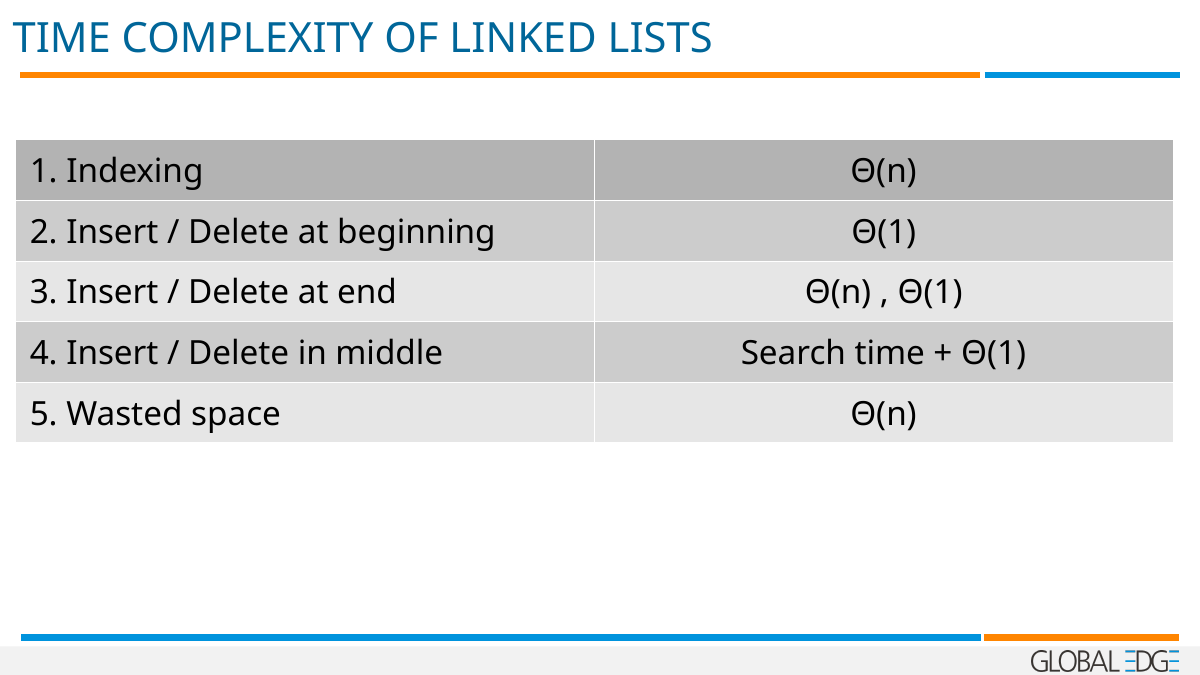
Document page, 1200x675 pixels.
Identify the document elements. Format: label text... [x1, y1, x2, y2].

table_cell 5. Wasted space [16, 383, 594, 442]
table_cell 3. Insert / Delete at end [16, 262, 594, 321]
table_cell Search time + Θ(1) [595, 322, 1173, 382]
table_header 1. Indexing [16, 140, 594, 200]
table_cell 2. Insert / Delete at beginning [16, 201, 594, 261]
table_cell Θ(n) , Θ(1) [595, 262, 1173, 321]
table_cell Θ(n) [595, 383, 1173, 442]
table_header Θ(n) [595, 140, 1173, 200]
title TIME COMPLEXITY OF LINKED LISTS [12, 9, 1088, 63]
table_cell Θ(1) [595, 201, 1173, 261]
picture [1031, 650, 1179, 672]
table_cell 4. Insert / Delete in middle [16, 322, 594, 382]
